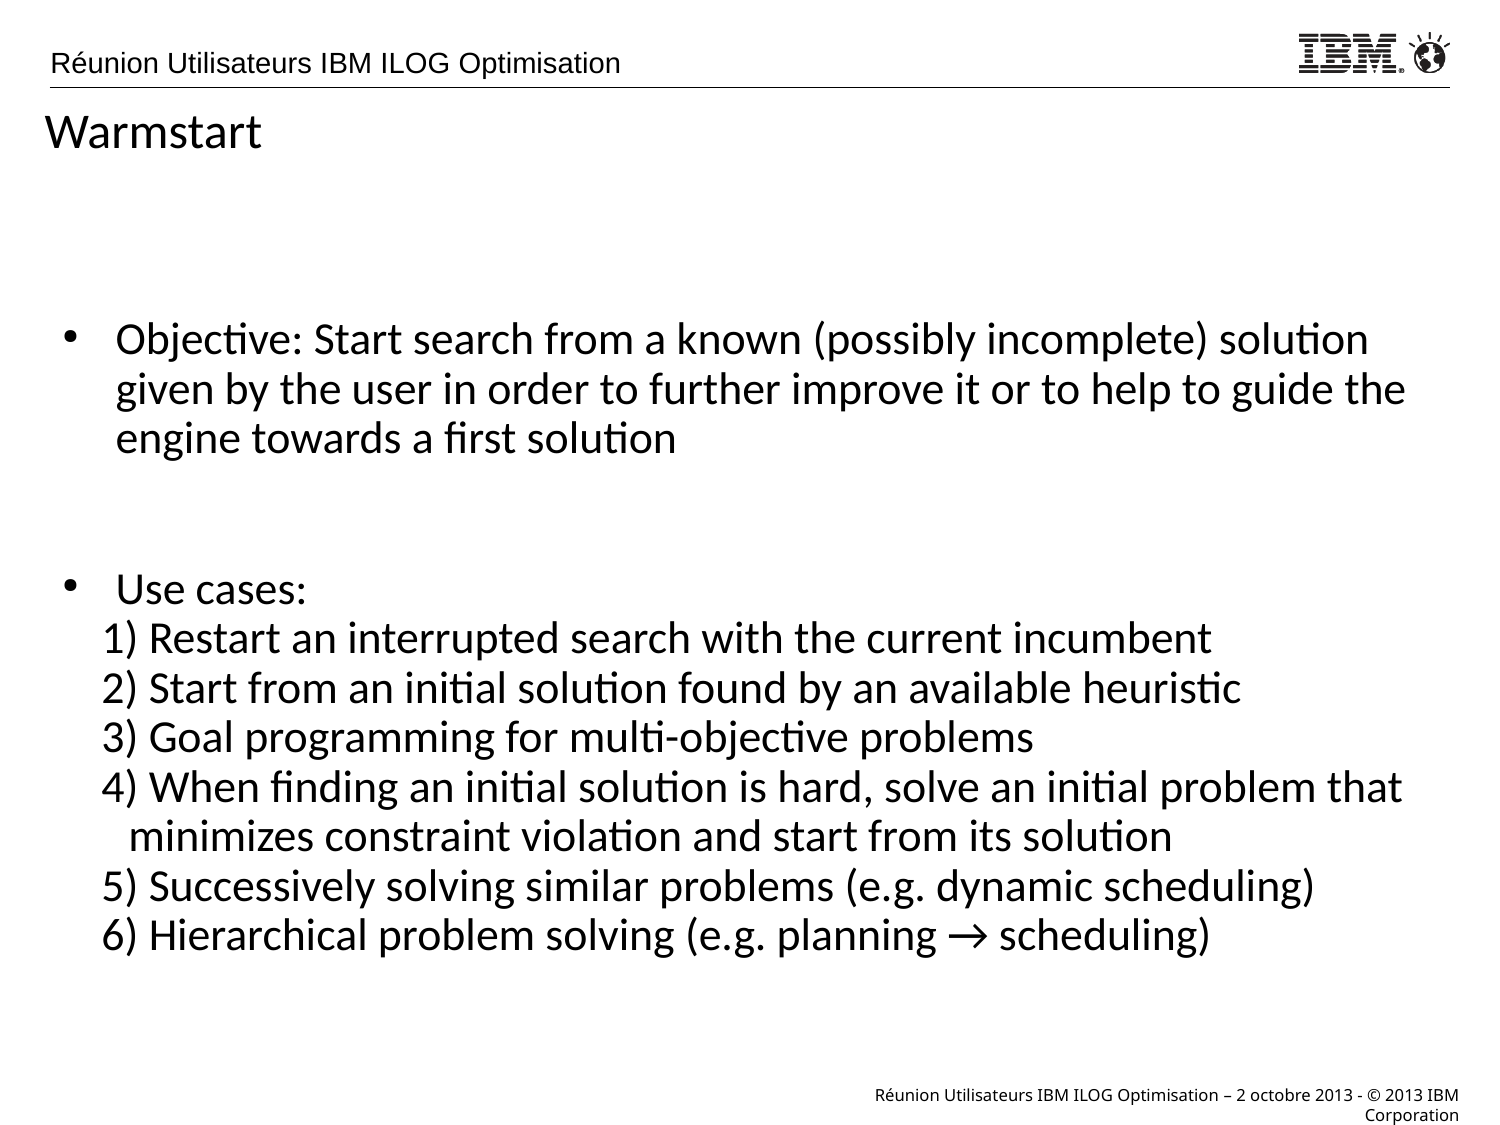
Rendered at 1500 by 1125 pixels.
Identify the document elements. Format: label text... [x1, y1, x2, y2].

picture [1299, 32, 1450, 73]
list Objective: Start search from a known (possibly incomplete) solution given by the user in order to further improve it or to help to guide the engine towards a first solution Use cases: Restart an interrupted search with the current incumbent Start from an initial solution found by an available heuristic Goal programming for multi-objective problems When finding an initial solution is hard, solve an initial problem that minimizes constraint violation and start from its solution Successively solving similar problems (e.g. dynamic scheduling) Hierarchical problem solving (e.g. planning → scheduling) [29, 307, 1486, 1043]
title Warmstart [29, 97, 1500, 203]
